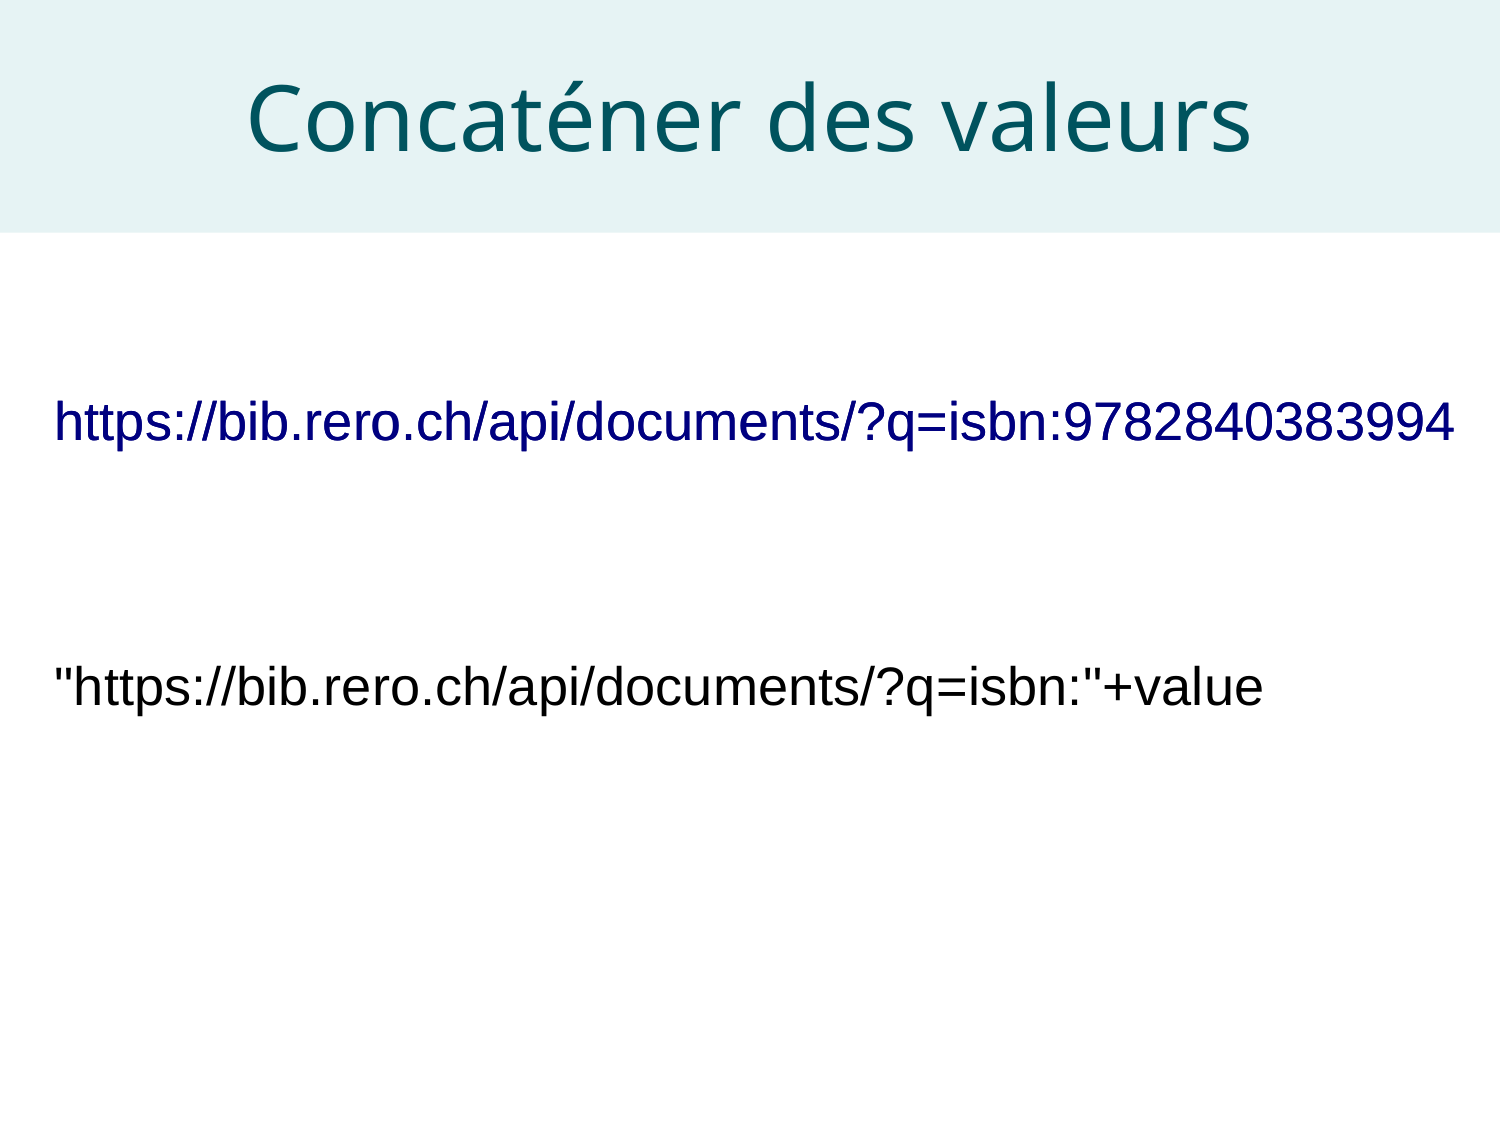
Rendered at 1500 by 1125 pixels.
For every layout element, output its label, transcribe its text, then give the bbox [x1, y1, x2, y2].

text_box "https://bib.rero.ch/api/documents/?q=isbn:"+value [40, 649, 1479, 822]
text_box https://bib.rero.ch/api/documents/?q=isbn:9782840383994 [40, 383, 1479, 556]
title Concaténer des valeurs [0, 0, 1500, 233]
